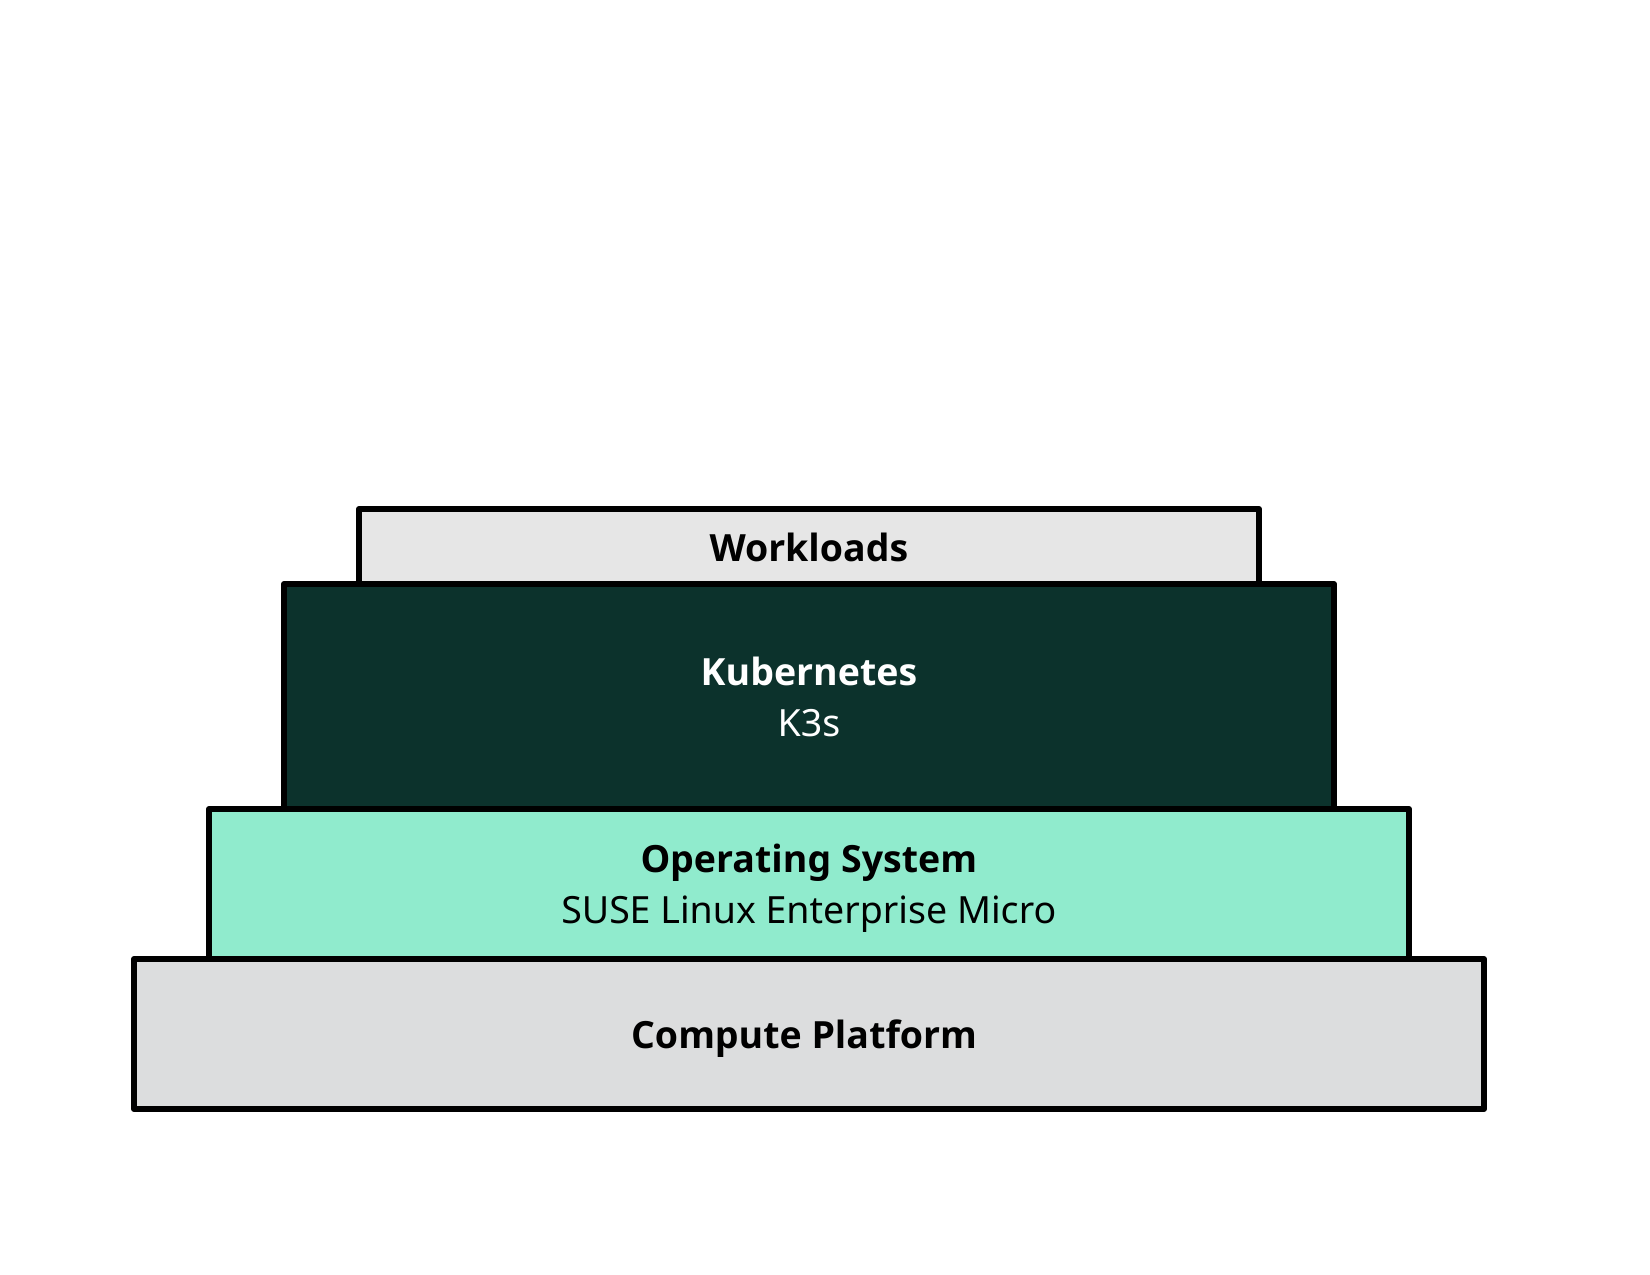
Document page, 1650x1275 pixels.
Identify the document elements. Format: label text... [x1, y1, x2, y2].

text_box Workloads [359, 509, 1260, 585]
text_box Kubernetes K3s [284, 584, 1335, 810]
text_box Compute Platform [134, 959, 1485, 1110]
text_box Operating System SUSE Linux Enterprise Micro [209, 809, 1410, 960]
